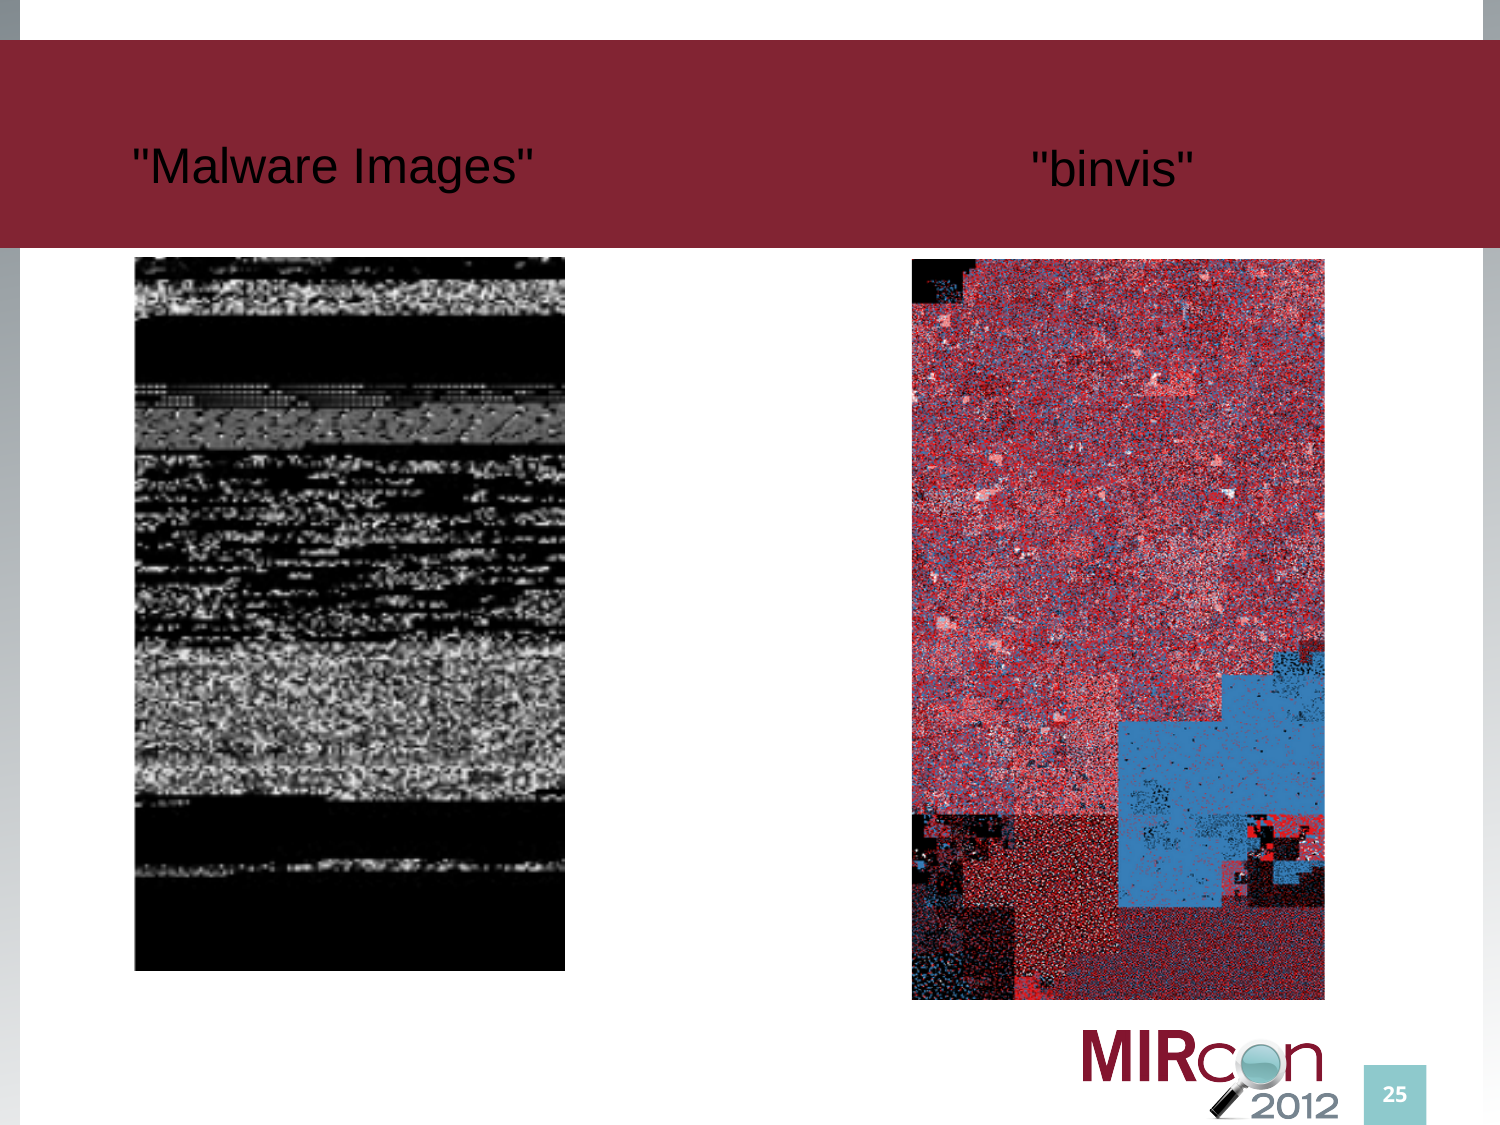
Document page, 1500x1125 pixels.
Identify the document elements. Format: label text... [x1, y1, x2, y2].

text_box "binvis" [1015, 121, 1221, 217]
text_box [133, 257, 565, 971]
text_box "Malware Images" [116, 118, 581, 214]
text_box [912, 259, 1325, 1000]
